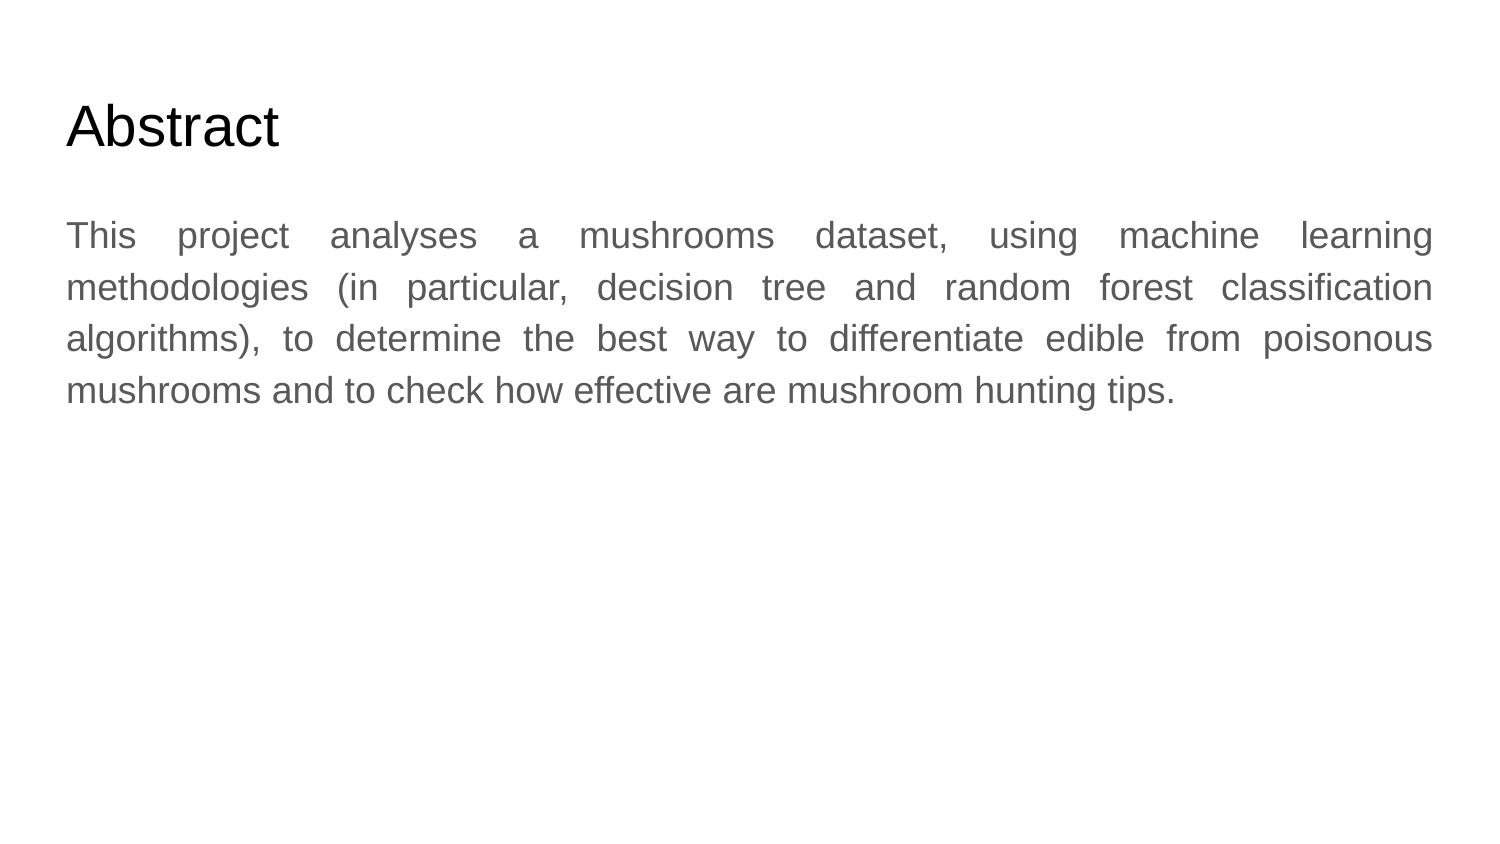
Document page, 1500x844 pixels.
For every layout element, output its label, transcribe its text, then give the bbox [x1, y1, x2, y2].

title Abstract [51, 72, 1449, 167]
list This project analyses a mushrooms dataset, using machine learning methodologies (in particular, decision tree and random forest classification algorithms), to determine the best way to differentiate edible from poisonous mushrooms and to check how effective are mushroom hunting tips. [51, 189, 1449, 750]
